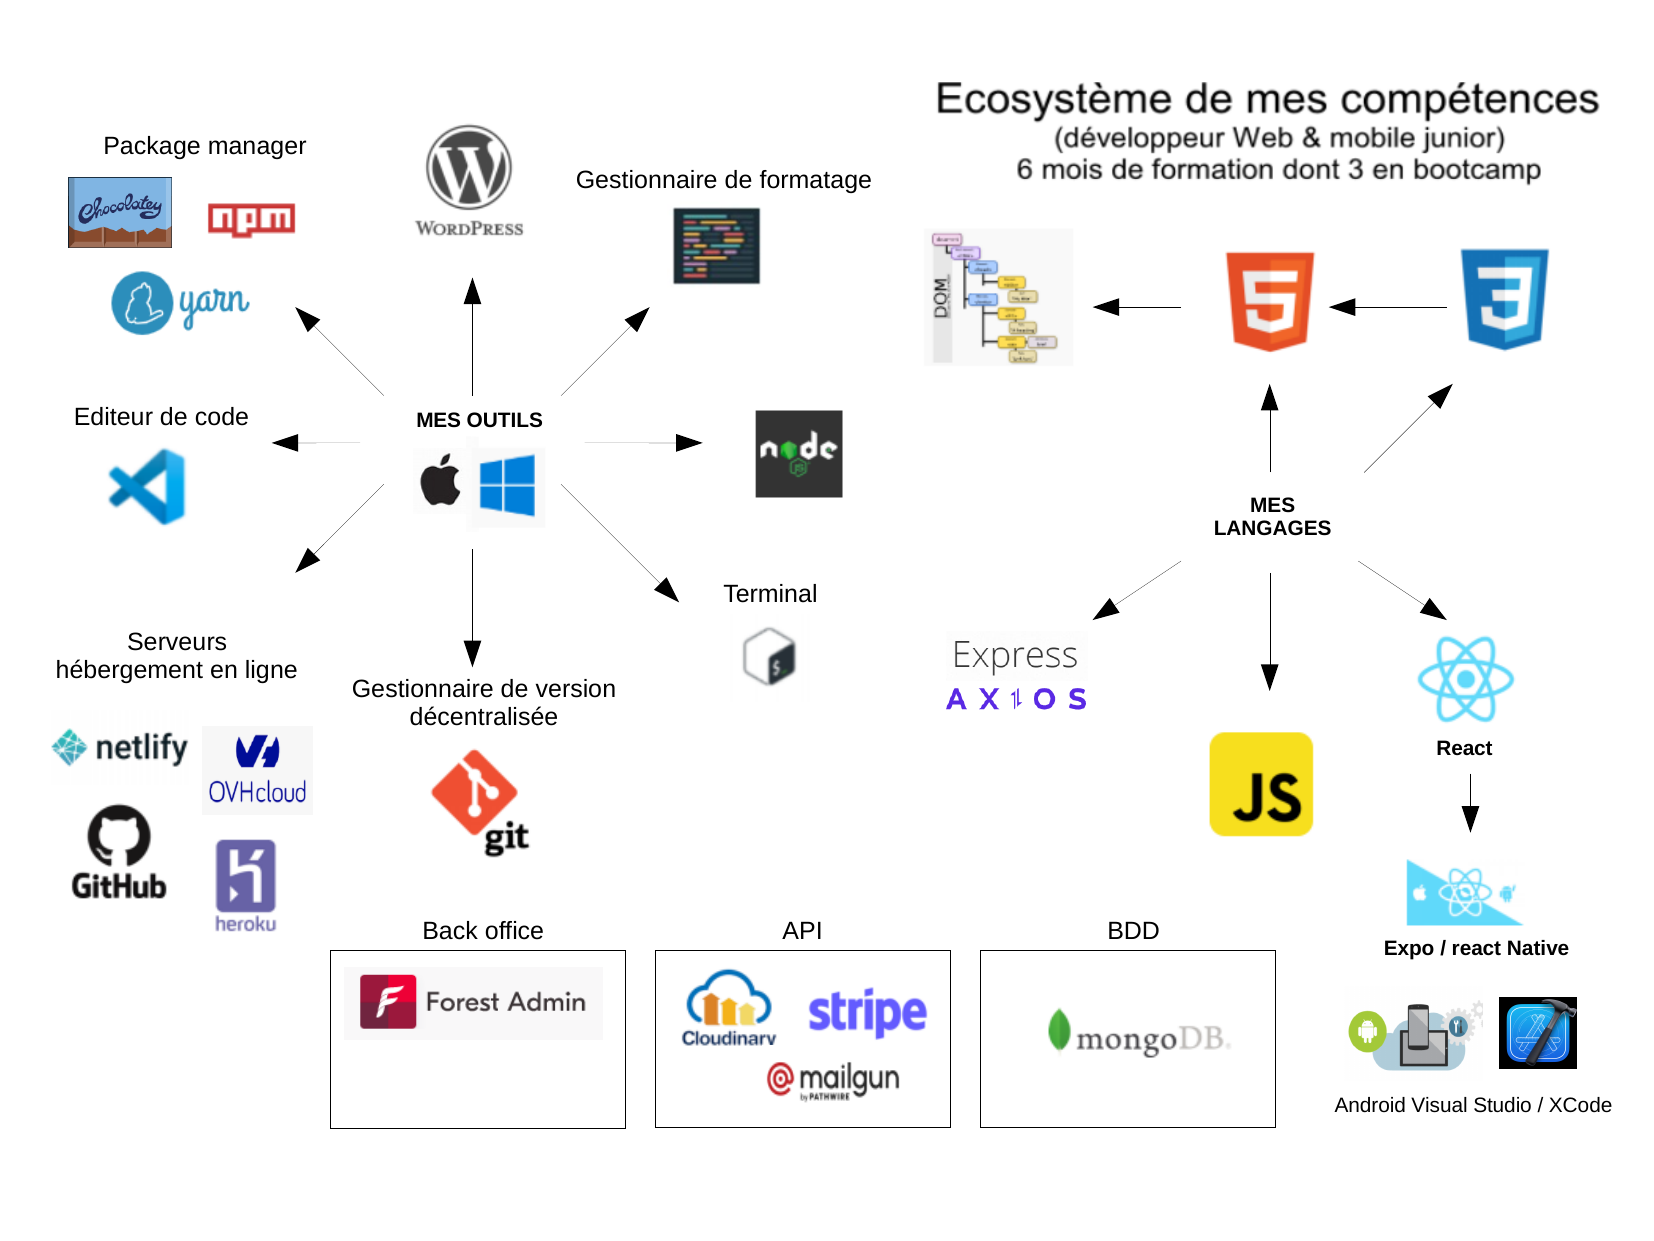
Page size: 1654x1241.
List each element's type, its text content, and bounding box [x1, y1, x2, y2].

picture [41, 708, 313, 948]
picture [395, 110, 545, 254]
picture [68, 177, 172, 249]
picture [1447, 238, 1565, 361]
picture [1041, 995, 1241, 1075]
text_box Expo / react Native [1358, 929, 1595, 969]
picture [915, 218, 1075, 385]
picture [1401, 620, 1536, 728]
text_box BDD [1092, 909, 1241, 950]
text_box Terminal [708, 572, 857, 616]
picture [921, 63, 1621, 201]
picture [745, 395, 857, 512]
picture [188, 188, 311, 253]
text_box Gestionnaire de version décentralisée [336, 667, 632, 739]
picture [673, 959, 943, 1117]
text_box Gestionnaire de formatage [561, 157, 916, 201]
text_box Back office [407, 909, 591, 967]
picture [726, 614, 810, 702]
picture [88, 441, 206, 544]
text_box Android Visual Studio / XCode [1305, 1086, 1642, 1158]
text_box MES OUTILS [401, 401, 579, 445]
text_box Package manager [88, 124, 325, 195]
picture [938, 631, 1099, 721]
text_box Serveurs hébergement en ligne [29, 620, 325, 691]
text_box MES LANGAGES [1169, 486, 1376, 550]
picture [100, 265, 260, 343]
picture [1344, 986, 1483, 1081]
text_box React [1346, 728, 1583, 768]
picture [1199, 720, 1329, 849]
picture [1210, 236, 1328, 363]
picture [406, 739, 562, 873]
picture [1499, 997, 1577, 1069]
text_box Editeur de code [59, 395, 266, 439]
picture [344, 967, 603, 1040]
picture [1393, 844, 1543, 929]
text_box API [767, 909, 916, 953]
picture [413, 436, 550, 532]
picture [667, 200, 768, 290]
